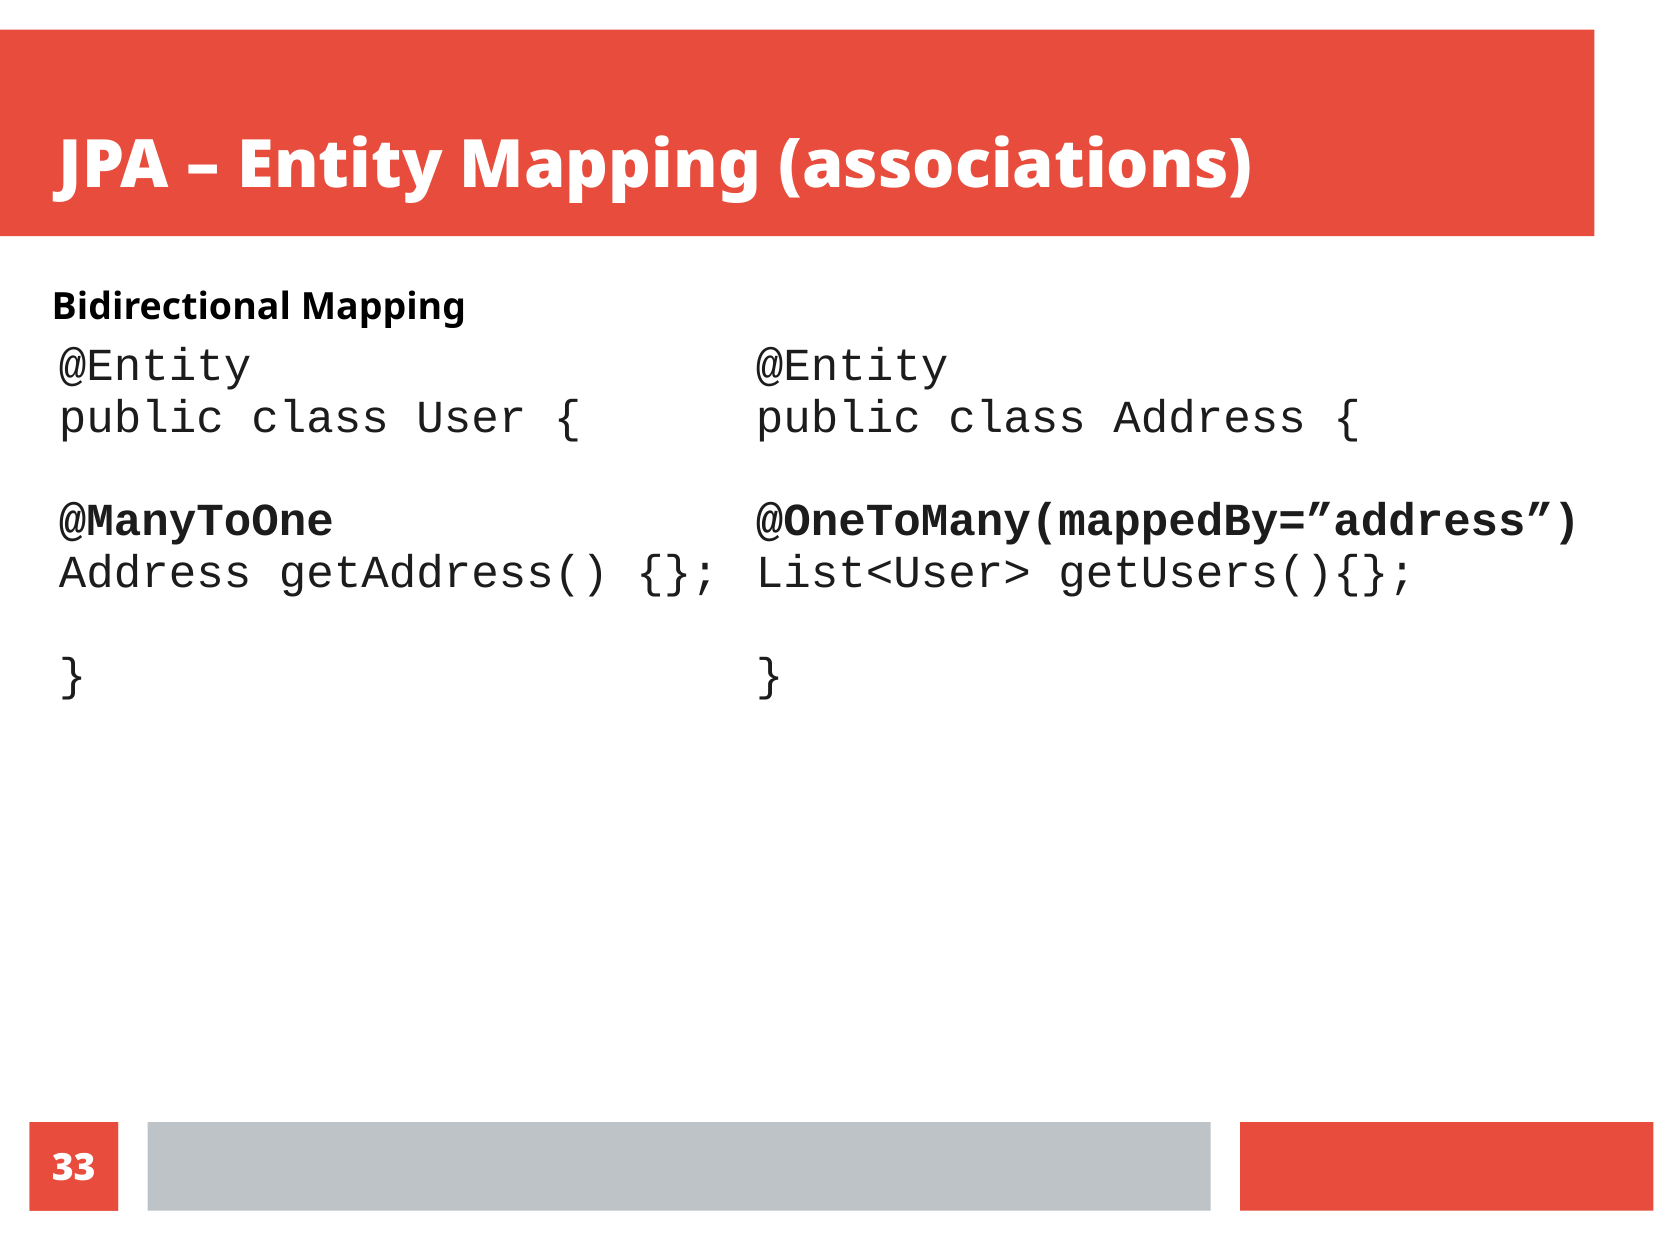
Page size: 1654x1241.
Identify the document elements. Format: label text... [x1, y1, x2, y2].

text_box Bidirectional Mapping [36, 272, 1596, 331]
subtitle @Entity public class User { @ManyToOne Address getAddress() {}; } [59, 342, 815, 1016]
title JPA – Entity Mapping (associations) [59, 59, 1595, 207]
text_box @Entity public class Address { @OneToMany(mappedBy=”address”) List<User> getUsers(){}; } [755, 342, 1583, 981]
